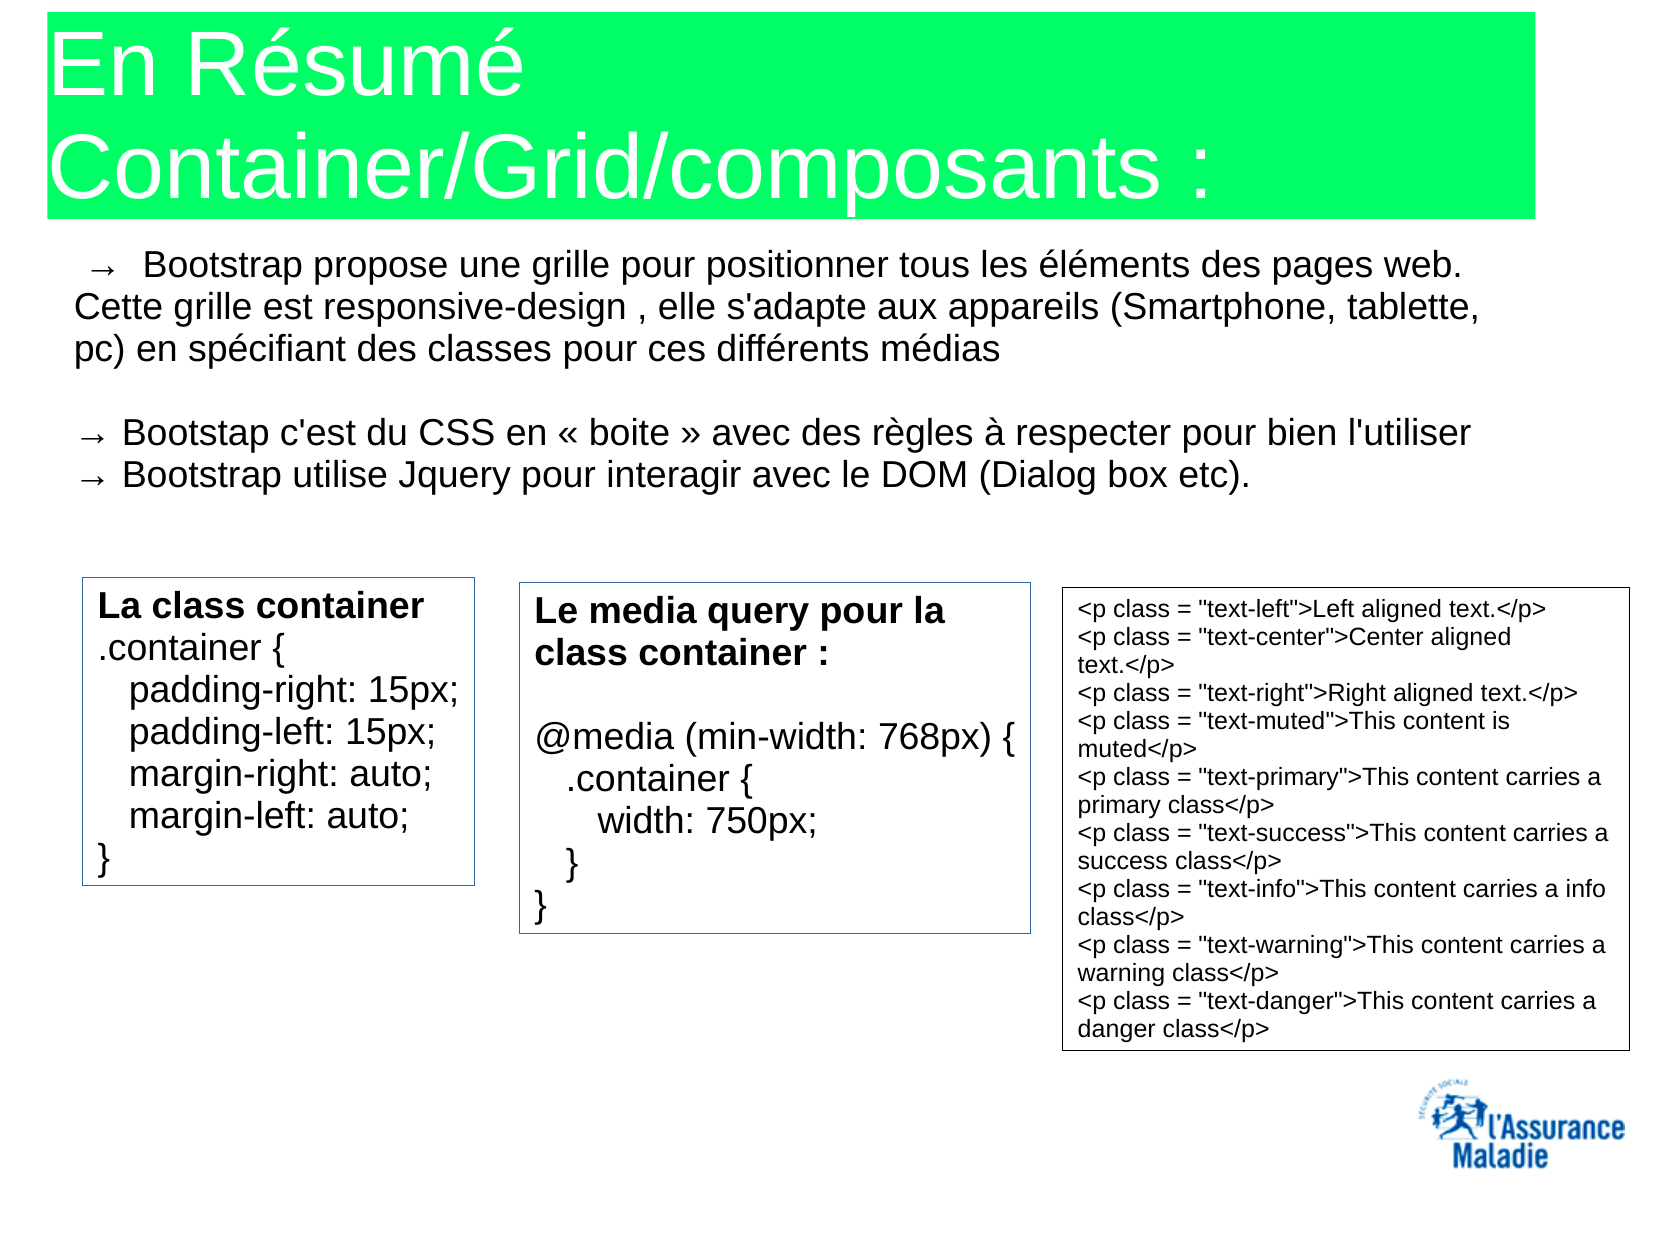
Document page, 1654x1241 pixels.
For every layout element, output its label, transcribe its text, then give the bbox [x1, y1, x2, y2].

text_box Le media query pour la class container : @media (min-width: 768px) { .container { width: 750px; } } [519, 582, 1031, 934]
text_box → Bootstrap propose une grille pour positionner tous les éléments des pages web. Cette grille est responsive-design , elle s'adapte aux appareils (Smartphone, tablette, pc) en spécifiant des classes pour ces différents médias → Bootstap c'est du CSS en « boite » avec des règles à respecter pour bien l'utiliser → Bootstrap utilise Jquery pour interagir avec le DOM (Dialog box etc). [59, 236, 1548, 784]
picture [1397, 1075, 1625, 1170]
text_box <p class = "text-left">Left aligned text.</p> <p class = "text-center">Center aligned text.</p> <p class = "text-right">Right aligned text.</p> <p class = "text-muted">This content is muted</p> <p class = "text-primary">This content carries a primary class</p> <p class = "text-success">This content carries a success class</p> <p class = "text-info">This content carries a info class</p> <p class = "text-warning">This content carries a warning class</p> <p class = "text-danger">This content carries a danger class</p> [1062, 587, 1630, 1051]
title En Résumé Container/Grid/composants : [47, 11, 1536, 219]
text_box La class container .container { padding-right: 15px; padding-left: 15px; margin-right: auto; margin-left: auto; } [82, 577, 475, 886]
